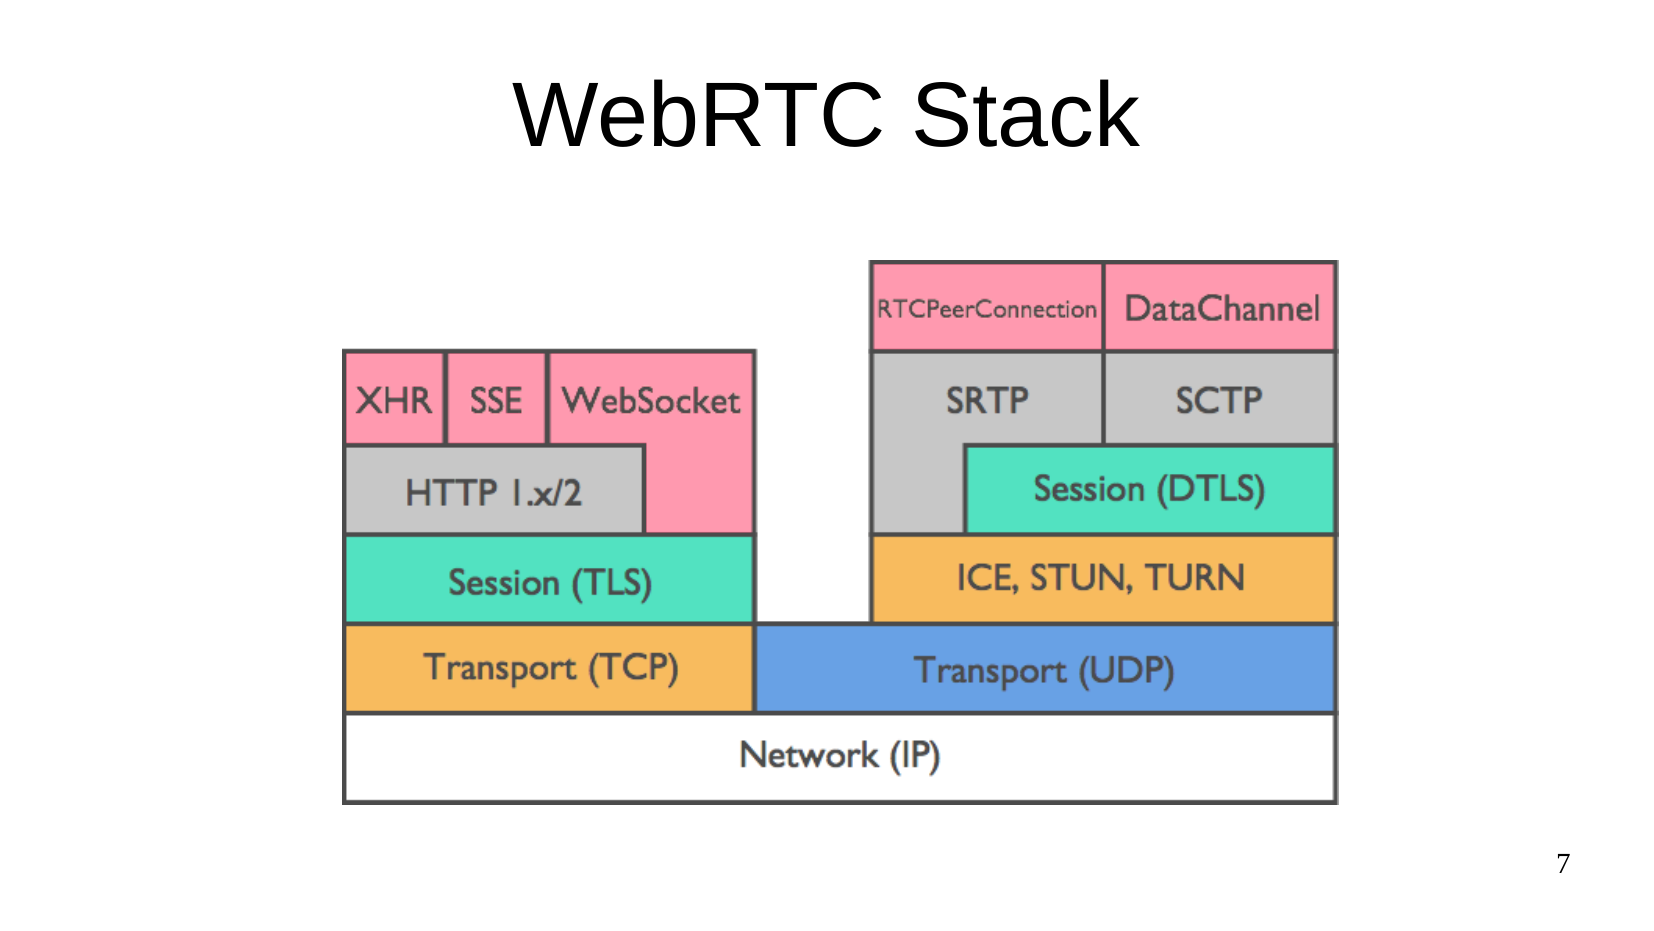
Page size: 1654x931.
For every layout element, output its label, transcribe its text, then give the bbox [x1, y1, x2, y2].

title WebRTC Stack [82, 37, 1571, 193]
picture [342, 260, 1339, 805]
